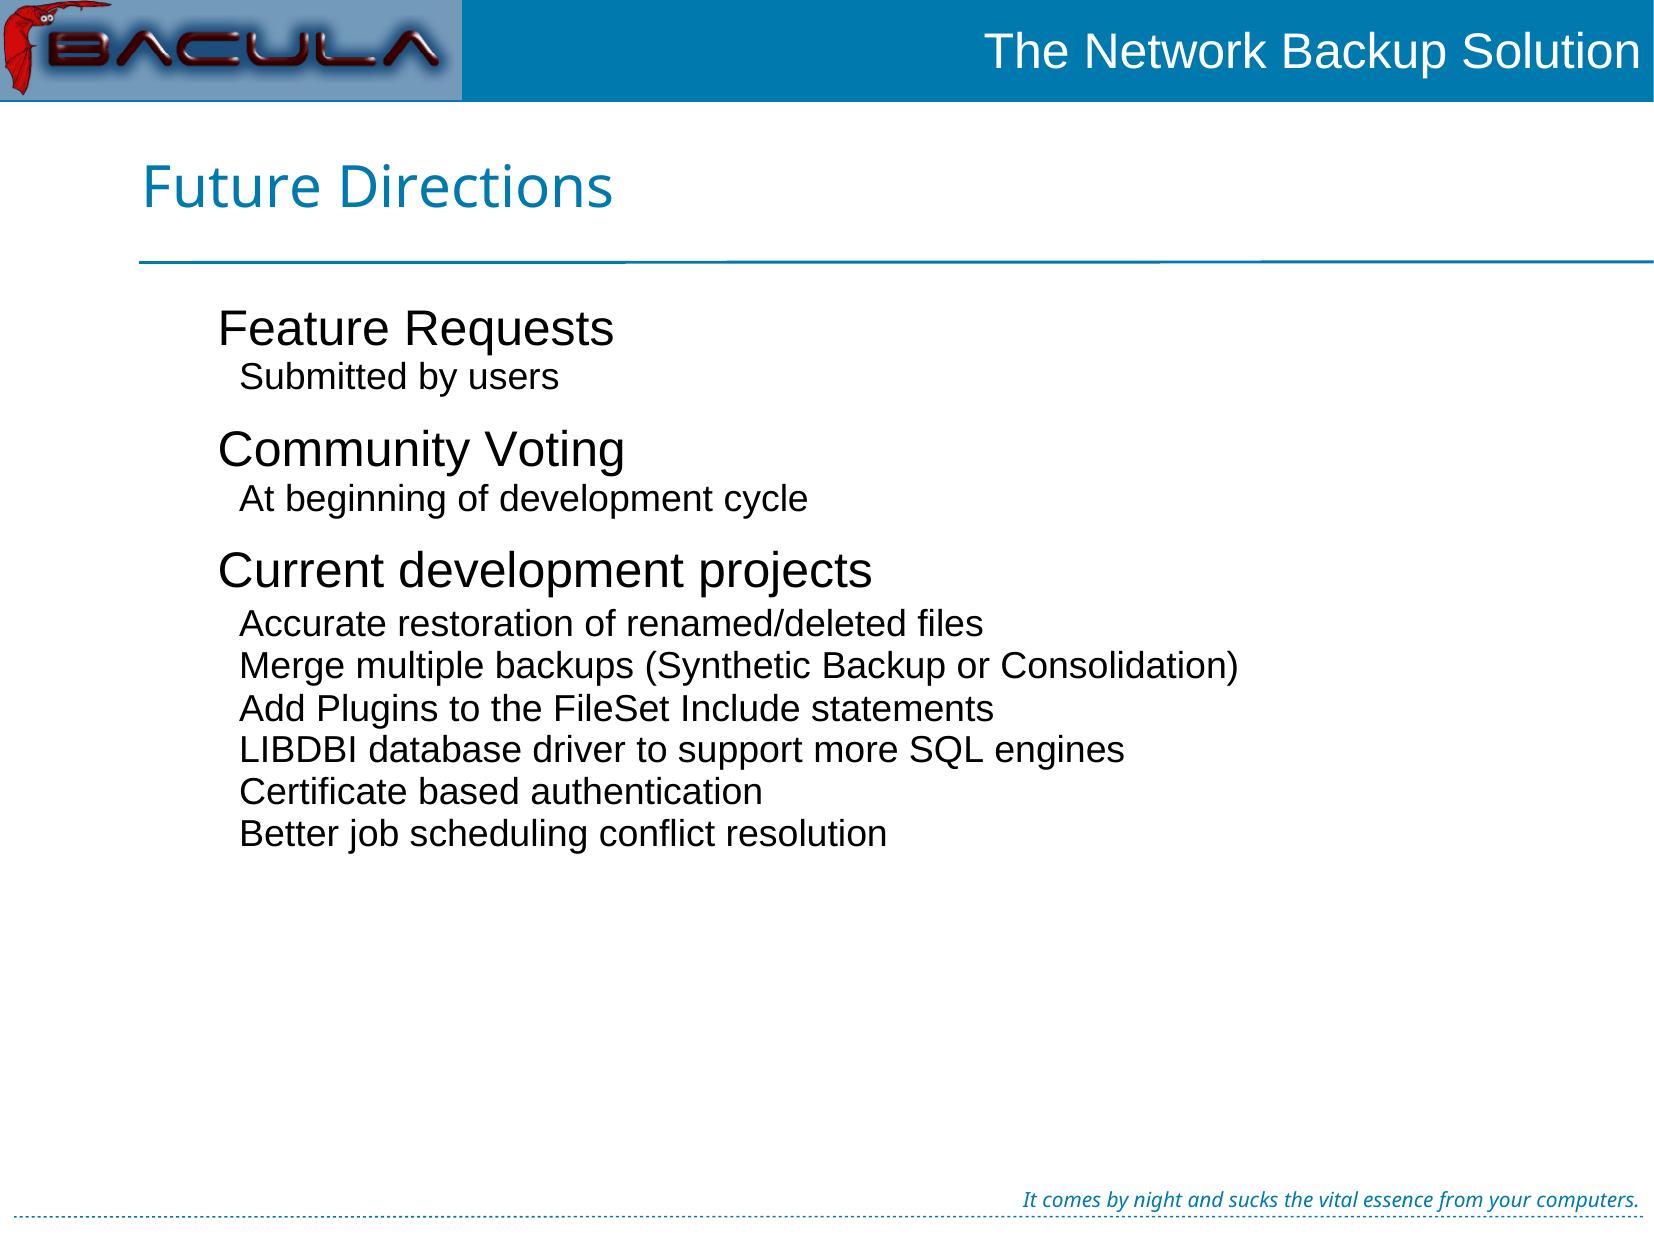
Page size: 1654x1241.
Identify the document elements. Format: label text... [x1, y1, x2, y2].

picture [0, 0, 461, 99]
title Future Directions [141, 112, 1501, 226]
list Feature Requests Submitted by users Community Voting At beginning of development cycle Current development projects Accurate restoration of renamed/deleted files Merge multiple backups (Synthetic Backup or Consolidation) Add Plugins to the FileSet Include statements LIBDBI database driver to support more SQL engines Certificate based authentication Better job scheduling conflict resolution [144, 300, 1538, 1127]
